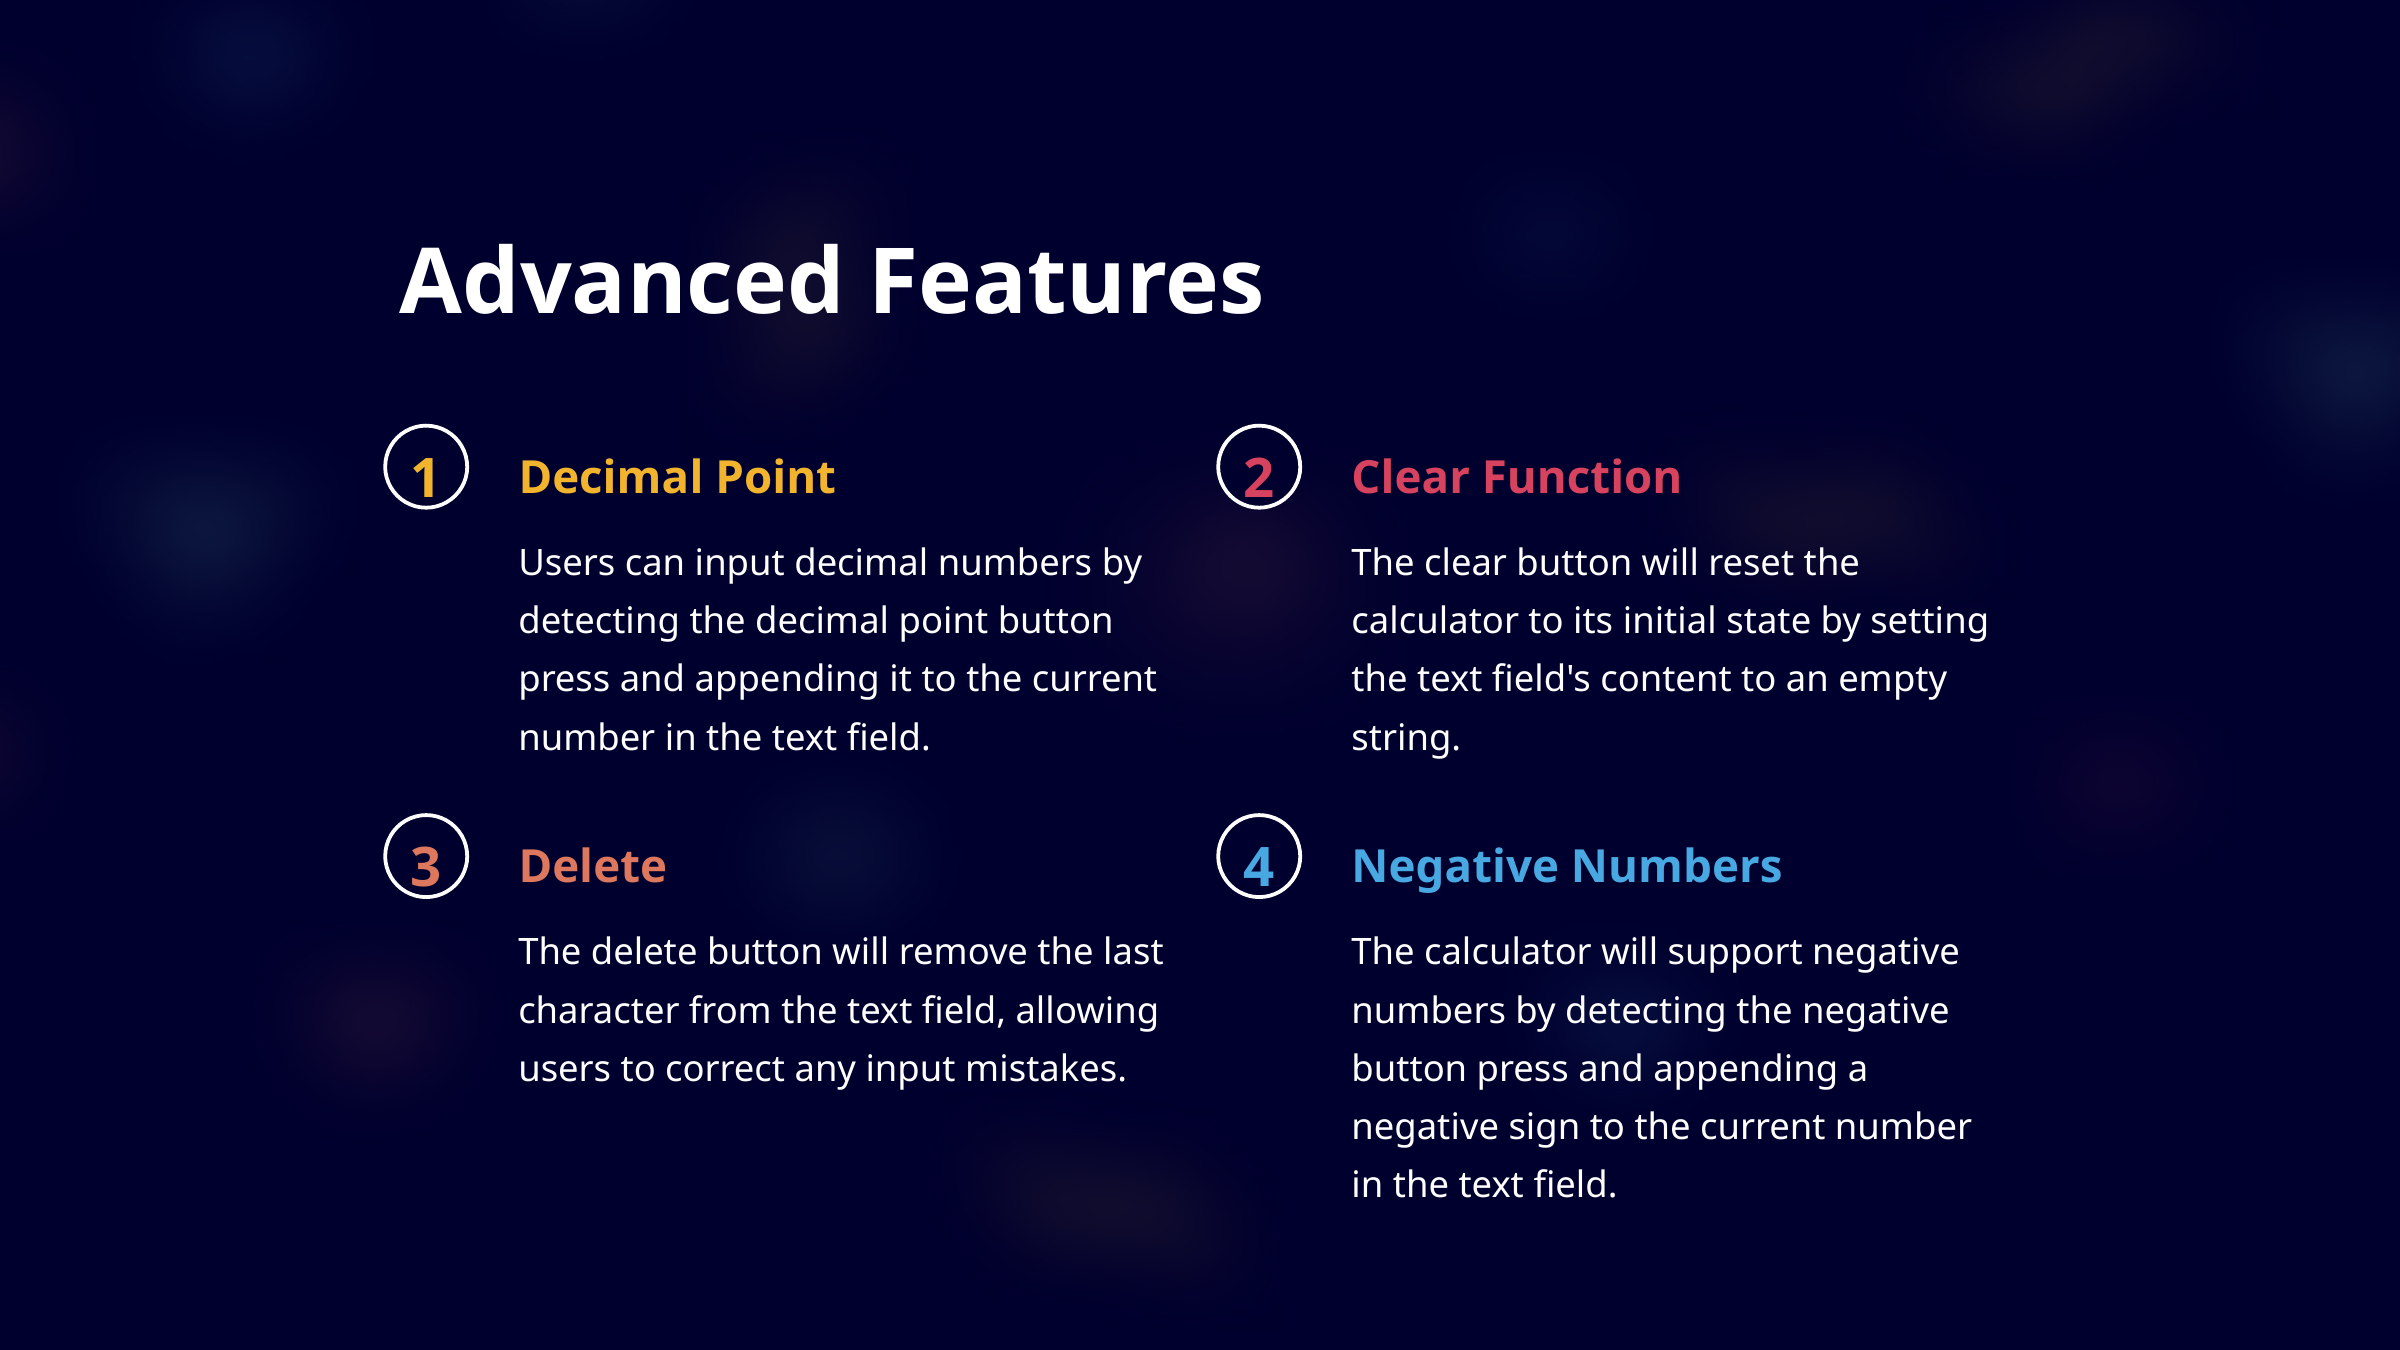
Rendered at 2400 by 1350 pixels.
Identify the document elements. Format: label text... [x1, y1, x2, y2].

text_box 2 [1242, 432, 1276, 501]
text_box 4 [1242, 821, 1276, 891]
text_box Clear Function [1336, 438, 1793, 496]
text_box Delete [503, 827, 960, 885]
text_box Negative Numbers [1336, 827, 1793, 885]
text_box 3 [409, 821, 443, 891]
text_box The delete button will remove the last character from the text field, allowing users to correct any input mistakes. [503, 906, 1182, 1082]
text_box 1 [409, 432, 443, 501]
text_box Users can input decimal numbers by detecting the decimal point button press and appending it to the current number in the text field. [503, 516, 1182, 751]
text_box The calculator will support negative numbers by detecting the negative button press and appending a negative sign to the current number in the text field. [1336, 906, 2015, 1140]
text_box The clear button will reset the calculator to its initial state by setting the text field's content to an empty string. [1336, 516, 2015, 692]
text_box Advanced Features [385, 210, 1297, 325]
text_box [0, 0, 2400, 1350]
text_box Decimal Point [503, 438, 960, 496]
